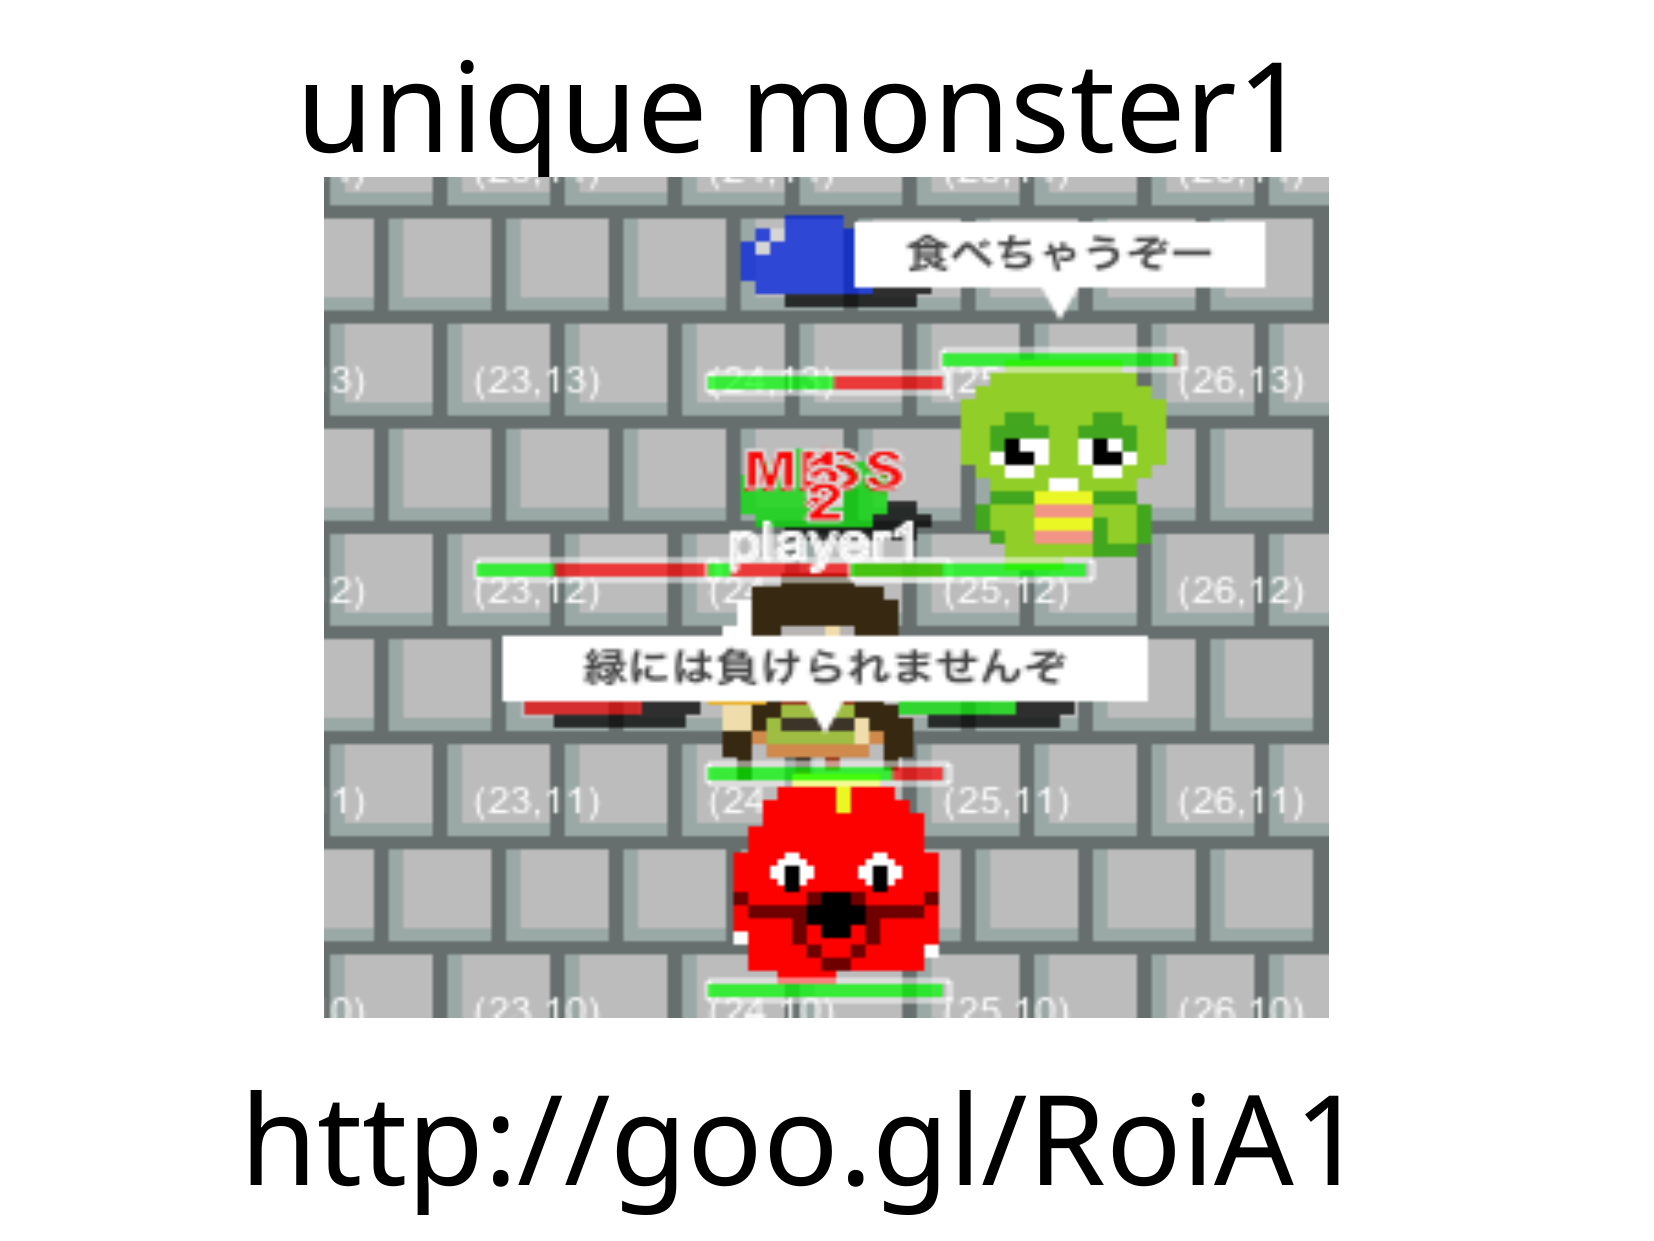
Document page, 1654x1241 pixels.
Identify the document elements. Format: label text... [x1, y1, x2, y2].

picture [324, 177, 1329, 1018]
title unique monster1 [59, 0, 1548, 208]
title http://goo.gl/RoiA1 [59, 1033, 1548, 1241]
